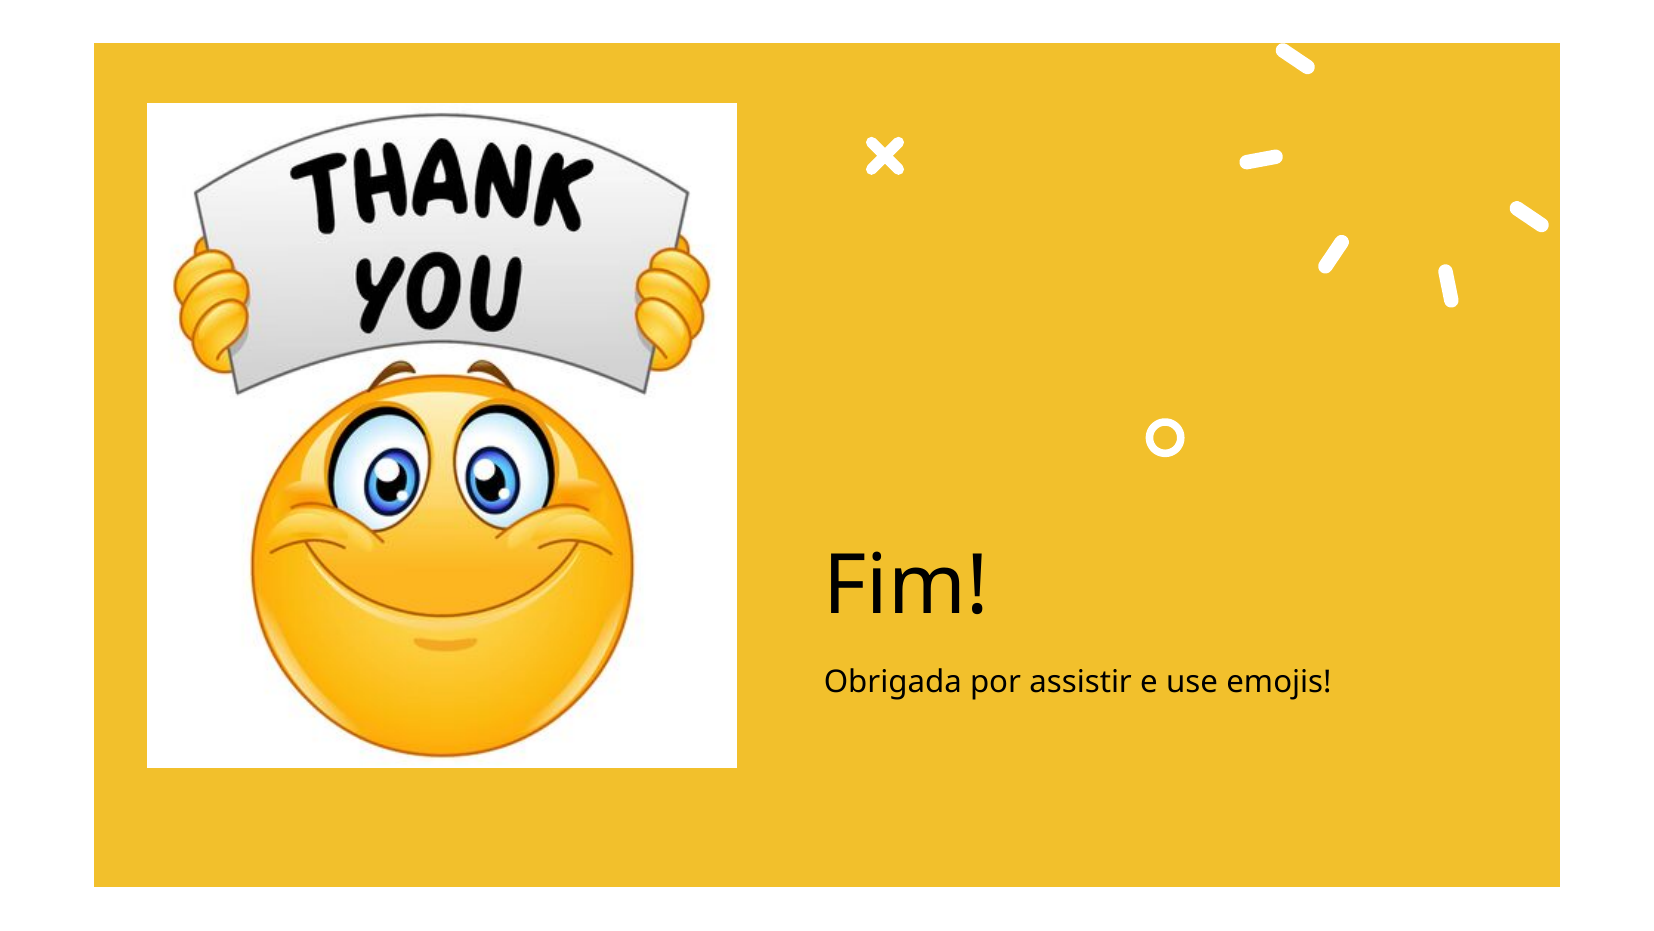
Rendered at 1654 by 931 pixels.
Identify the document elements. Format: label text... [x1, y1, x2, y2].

title Fim! [823, 524, 1544, 638]
picture [147, 103, 737, 768]
title Obrigada por assistir e use emojis! [823, 626, 1399, 735]
